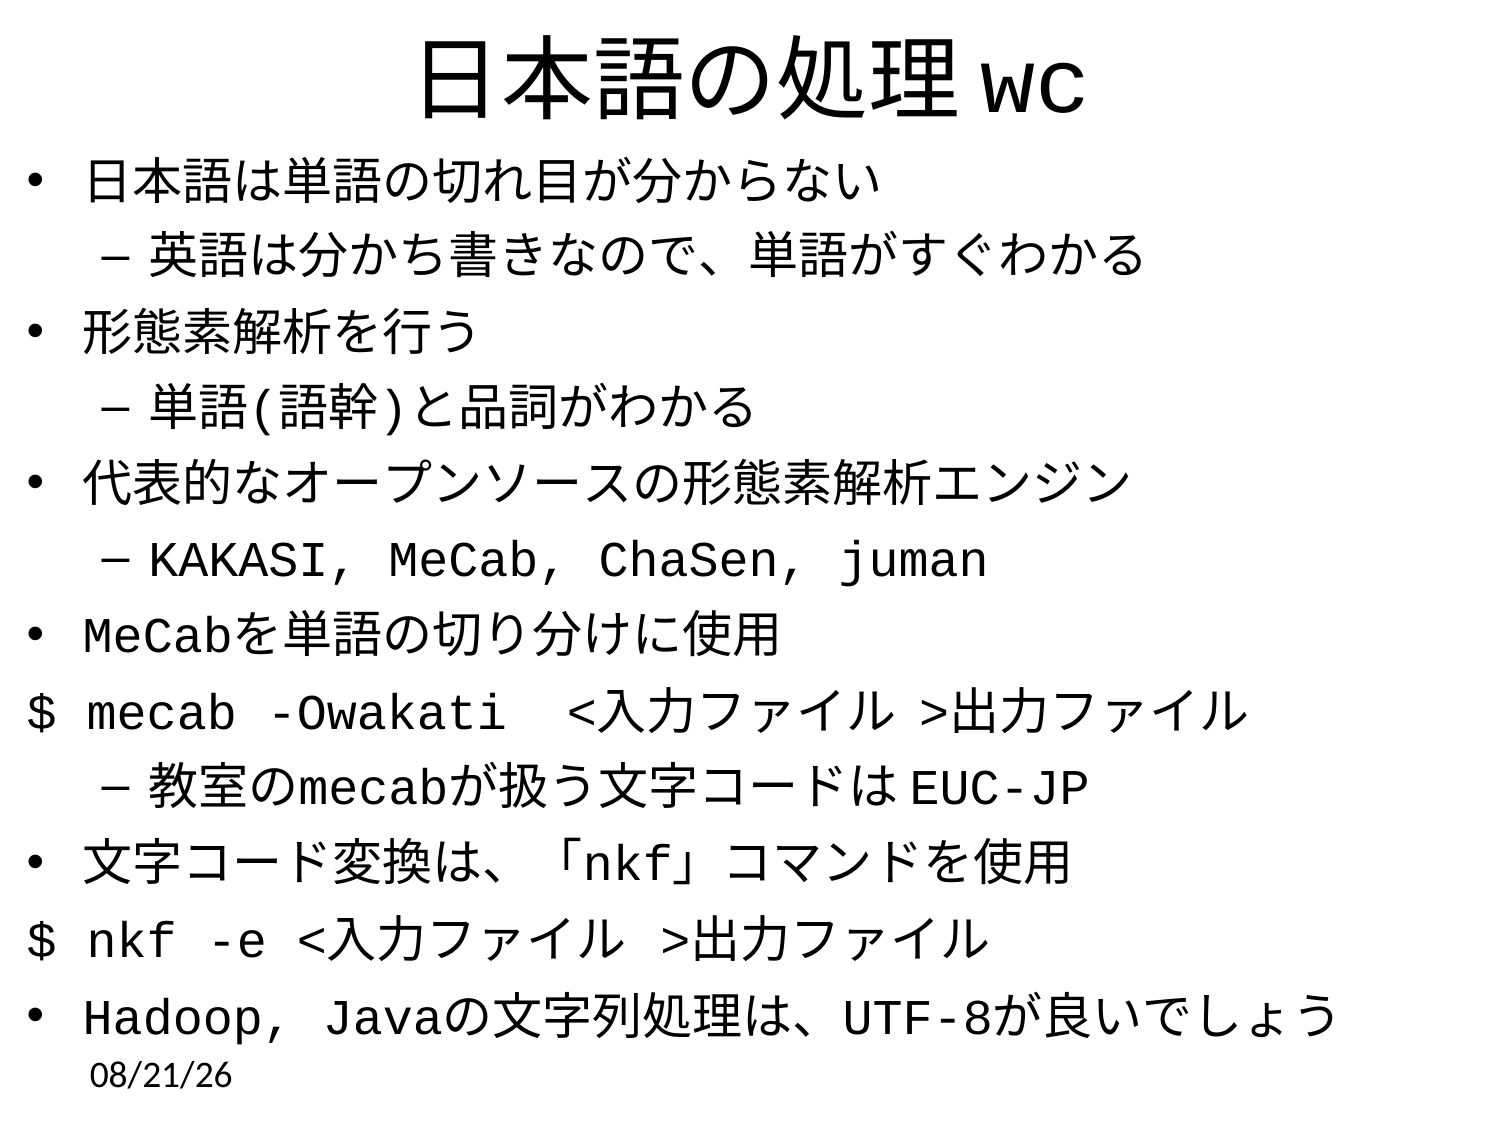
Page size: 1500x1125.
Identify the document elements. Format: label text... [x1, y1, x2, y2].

list 日本語は単語の切れ目が分からない 英語は分かち書きなので、単語がすぐわかる 形態素解析を行う 単語(語幹)と品詞がわかる 代表的なオープンソースの形態素解析エンジン KAKASI, MeCab, ChaSen, juman MeCabを単語の切り分けに使用 $ mecab -Owakati <入力ファイル >出力ファイル 教室のmecabが扱う文字コードは EUC-JP 文字コード変換は、「nkf」コマンドを使用 $ nkf -e <入力ファイル >出力ファイル Hadoop, Javaの文字列処理は、UTF-8が良いでしょう [11, 141, 1500, 1063]
title 日本語の処理 wc [75, 12, 1426, 139]
